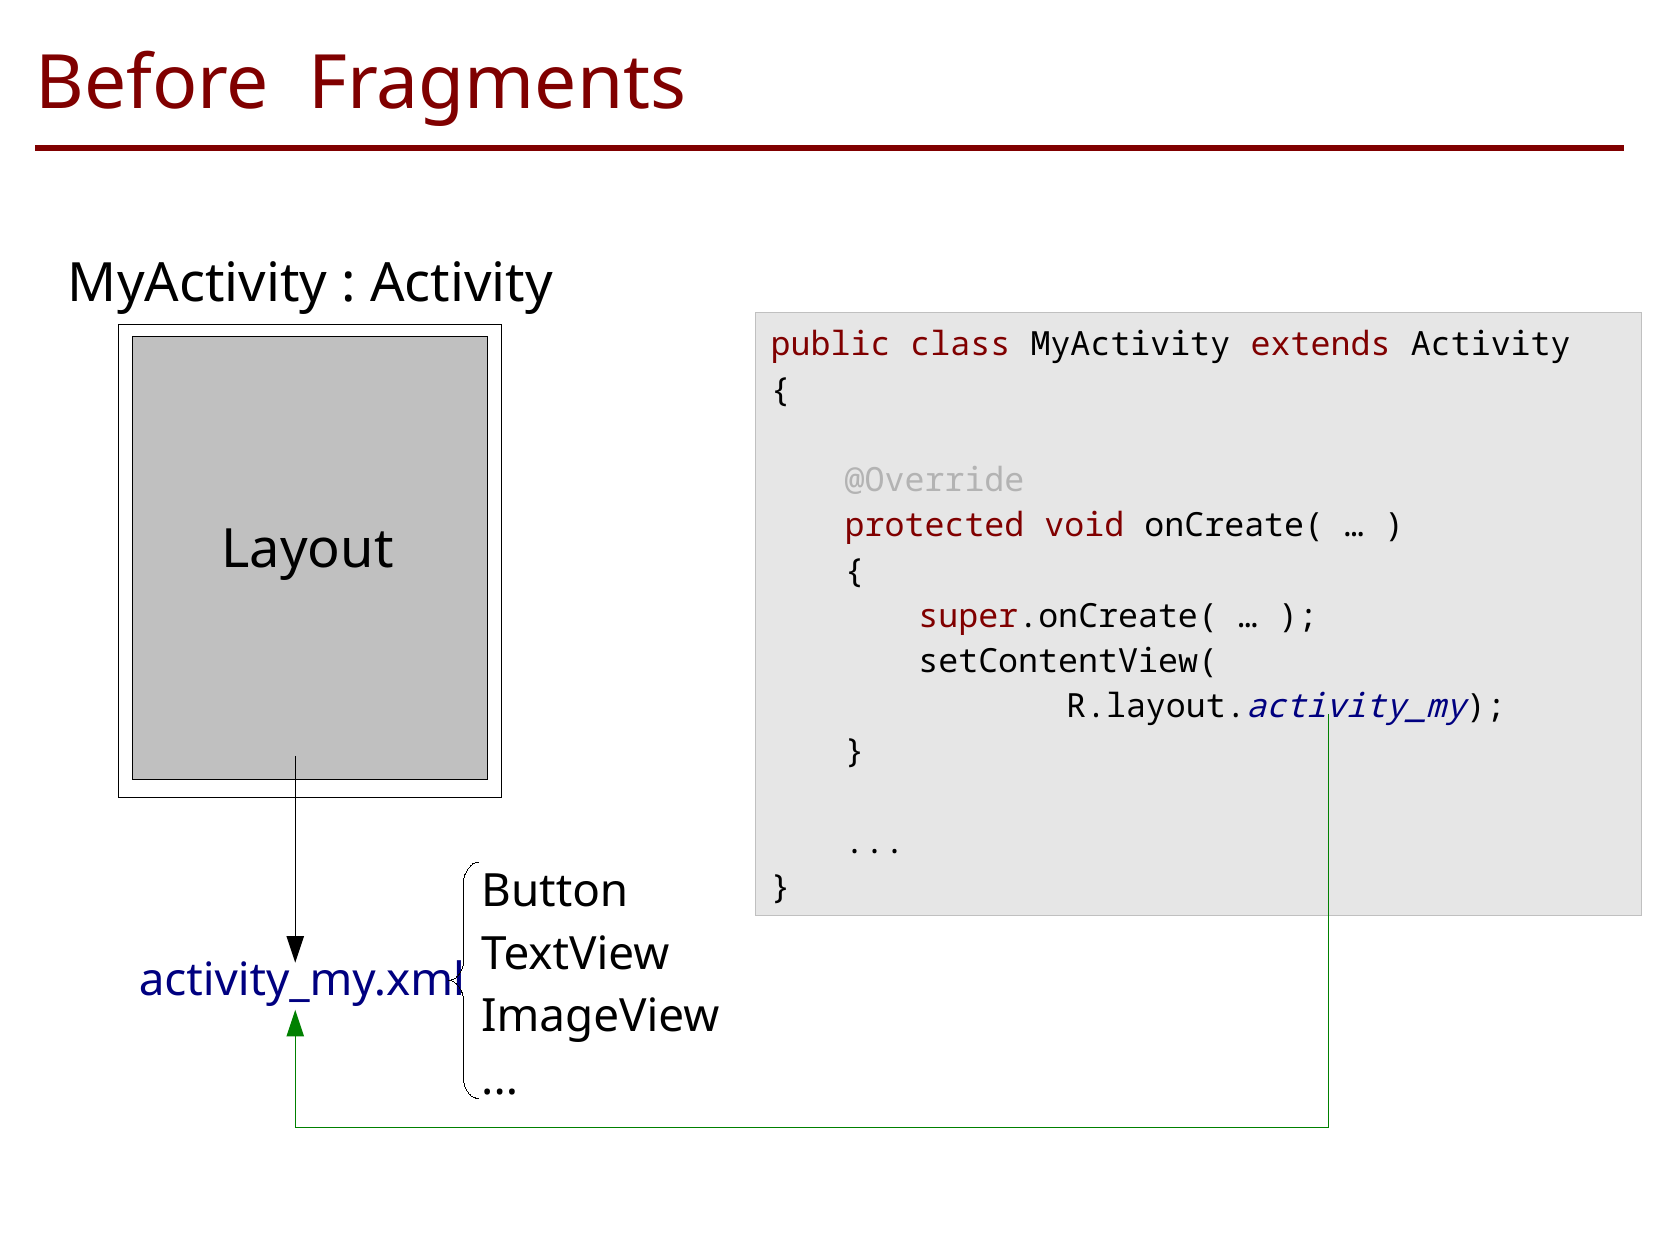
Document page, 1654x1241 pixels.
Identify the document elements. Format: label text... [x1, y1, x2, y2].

text_box Button TextView ImageView ... [466, 850, 792, 1112]
text_box activity_my.xml [124, 938, 466, 1016]
text_box public class MyActivity extends Activity { @Override protected void onCreate( … ) { super.onCreate( … ); setContentView( R.layout.activity_my); } ... } [755, 312, 1642, 868]
title Before Fragments [35, 29, 1524, 131]
text_box [132, 336, 488, 780]
text_box MyActivity : Activity [53, 236, 615, 324]
text_box Layout [206, 501, 473, 590]
